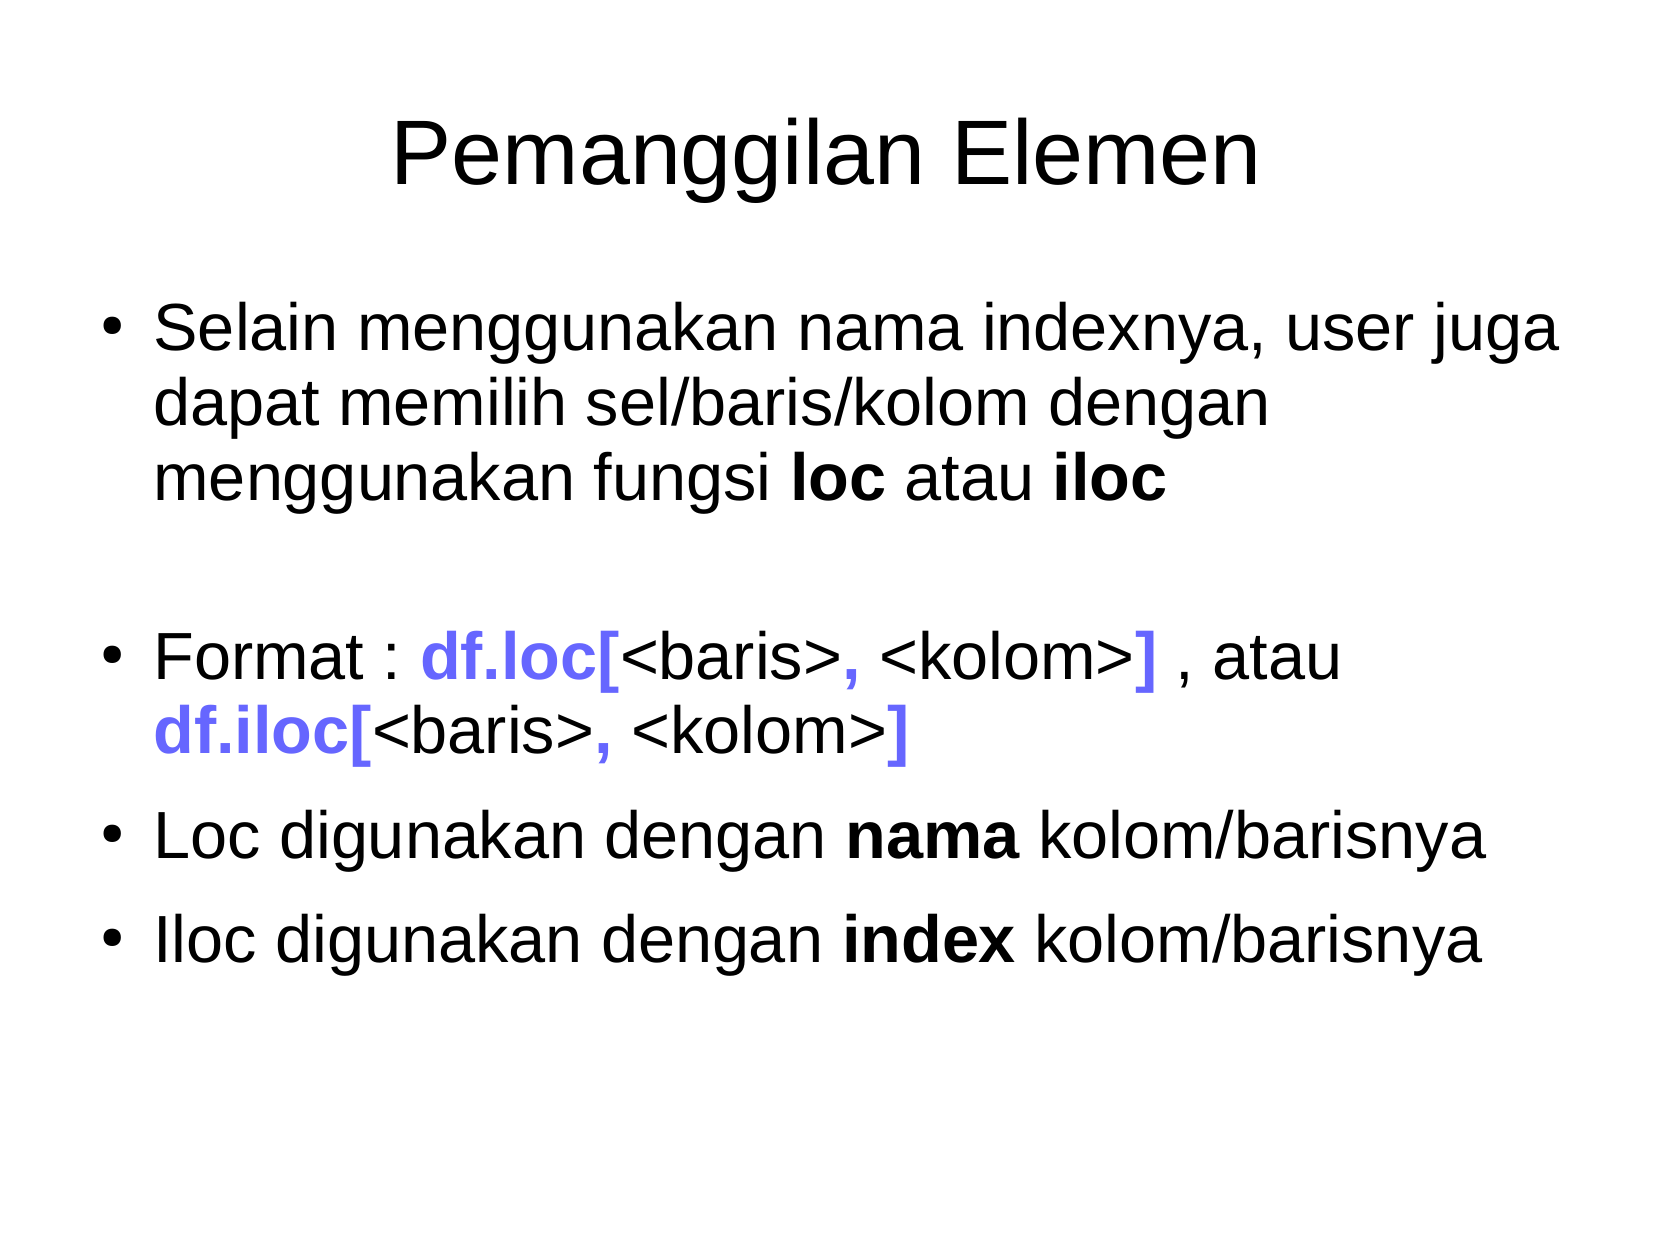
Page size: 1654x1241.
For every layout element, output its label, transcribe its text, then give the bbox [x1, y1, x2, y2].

list Selain menggunakan nama indexnya, user juga dapat memilih sel/baris/kolom dengan menggunakan fungsi loc atau iloc Format : df.loc[<baris>, <kolom>] , atau df.iloc[<baris>, <kolom>] Loc digunakan dengan nama kolom/barisnya Iloc digunakan dengan index kolom/barisnya [82, 290, 1571, 1010]
title Pemanggilan Elemen [82, 49, 1571, 257]
